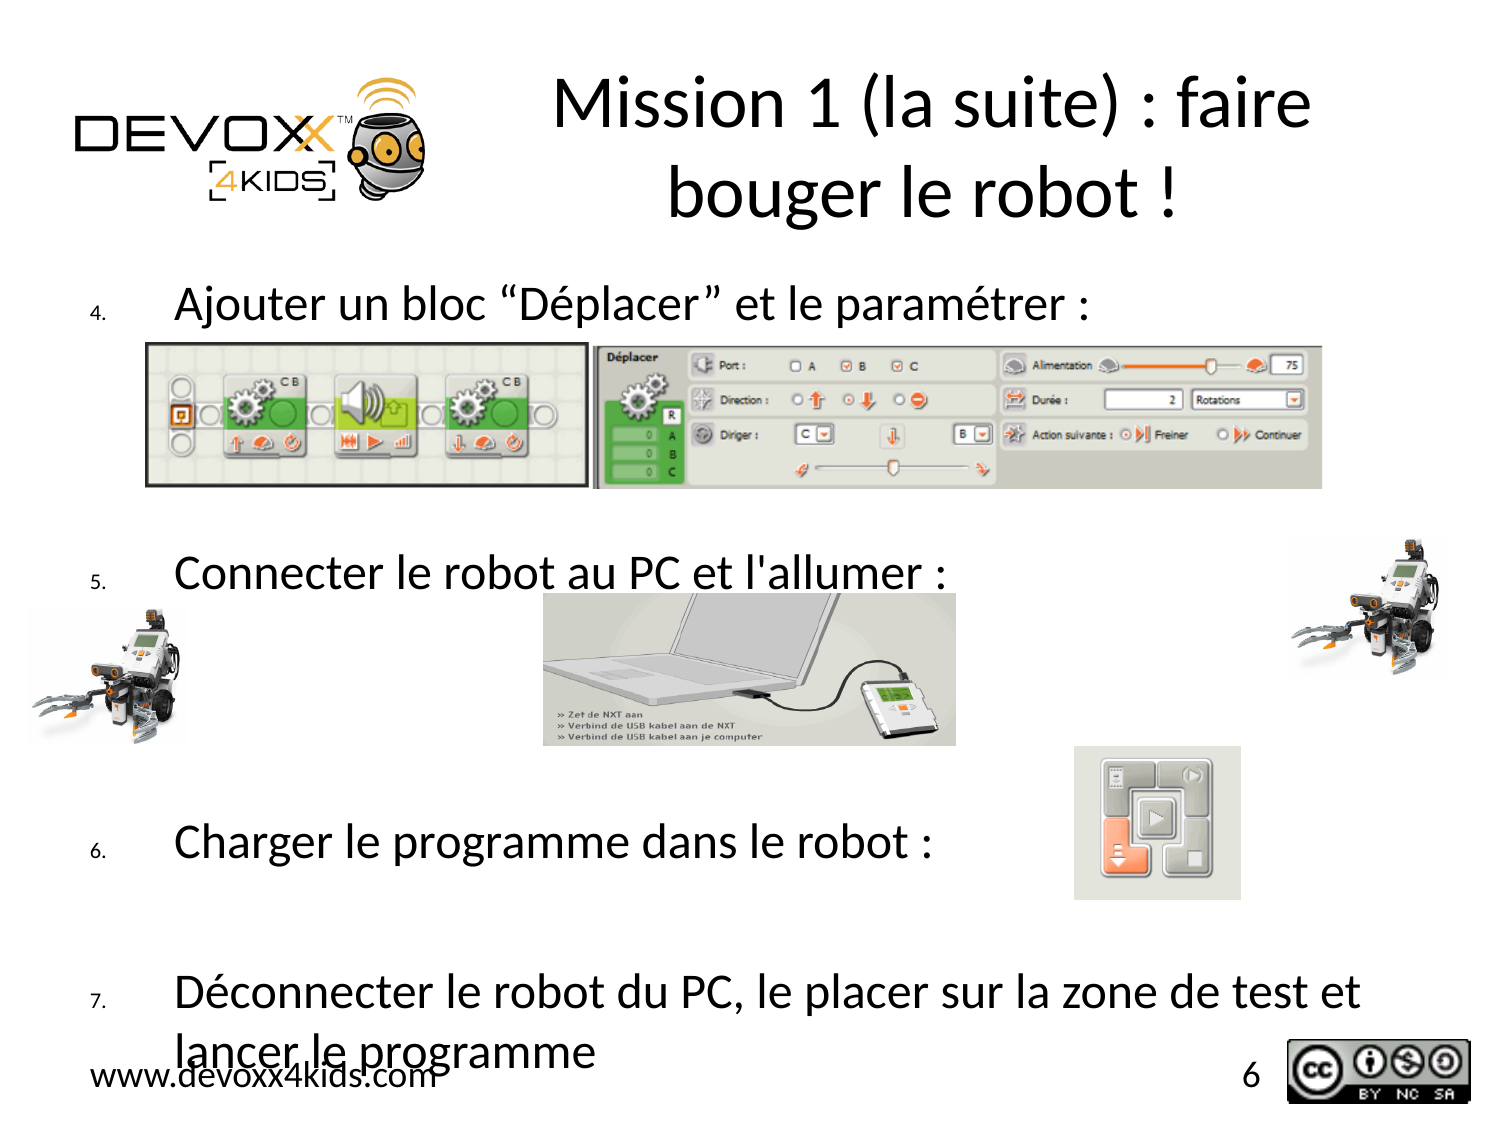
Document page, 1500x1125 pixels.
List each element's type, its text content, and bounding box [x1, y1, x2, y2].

picture [145, 342, 1325, 489]
footer [512, 1042, 988, 1103]
text_box <number> [1075, 1042, 1276, 1103]
picture [28, 606, 187, 747]
title Mission 1 (la suite) : faire bouger le robot ! [439, 45, 1425, 233]
list Ajouter un bloc “Déplacer” et le paramétrer : Connecter le robot au PC et l'allumer : Charger le programme dans le robot : Déconnecter le robot du PC, le placer sur la zone de test et lancer le programme [75, 262, 1425, 1005]
picture [75, 77, 425, 201]
picture [543, 593, 956, 747]
picture [1287, 1039, 1471, 1104]
picture [1074, 746, 1241, 900]
picture [1287, 536, 1446, 677]
